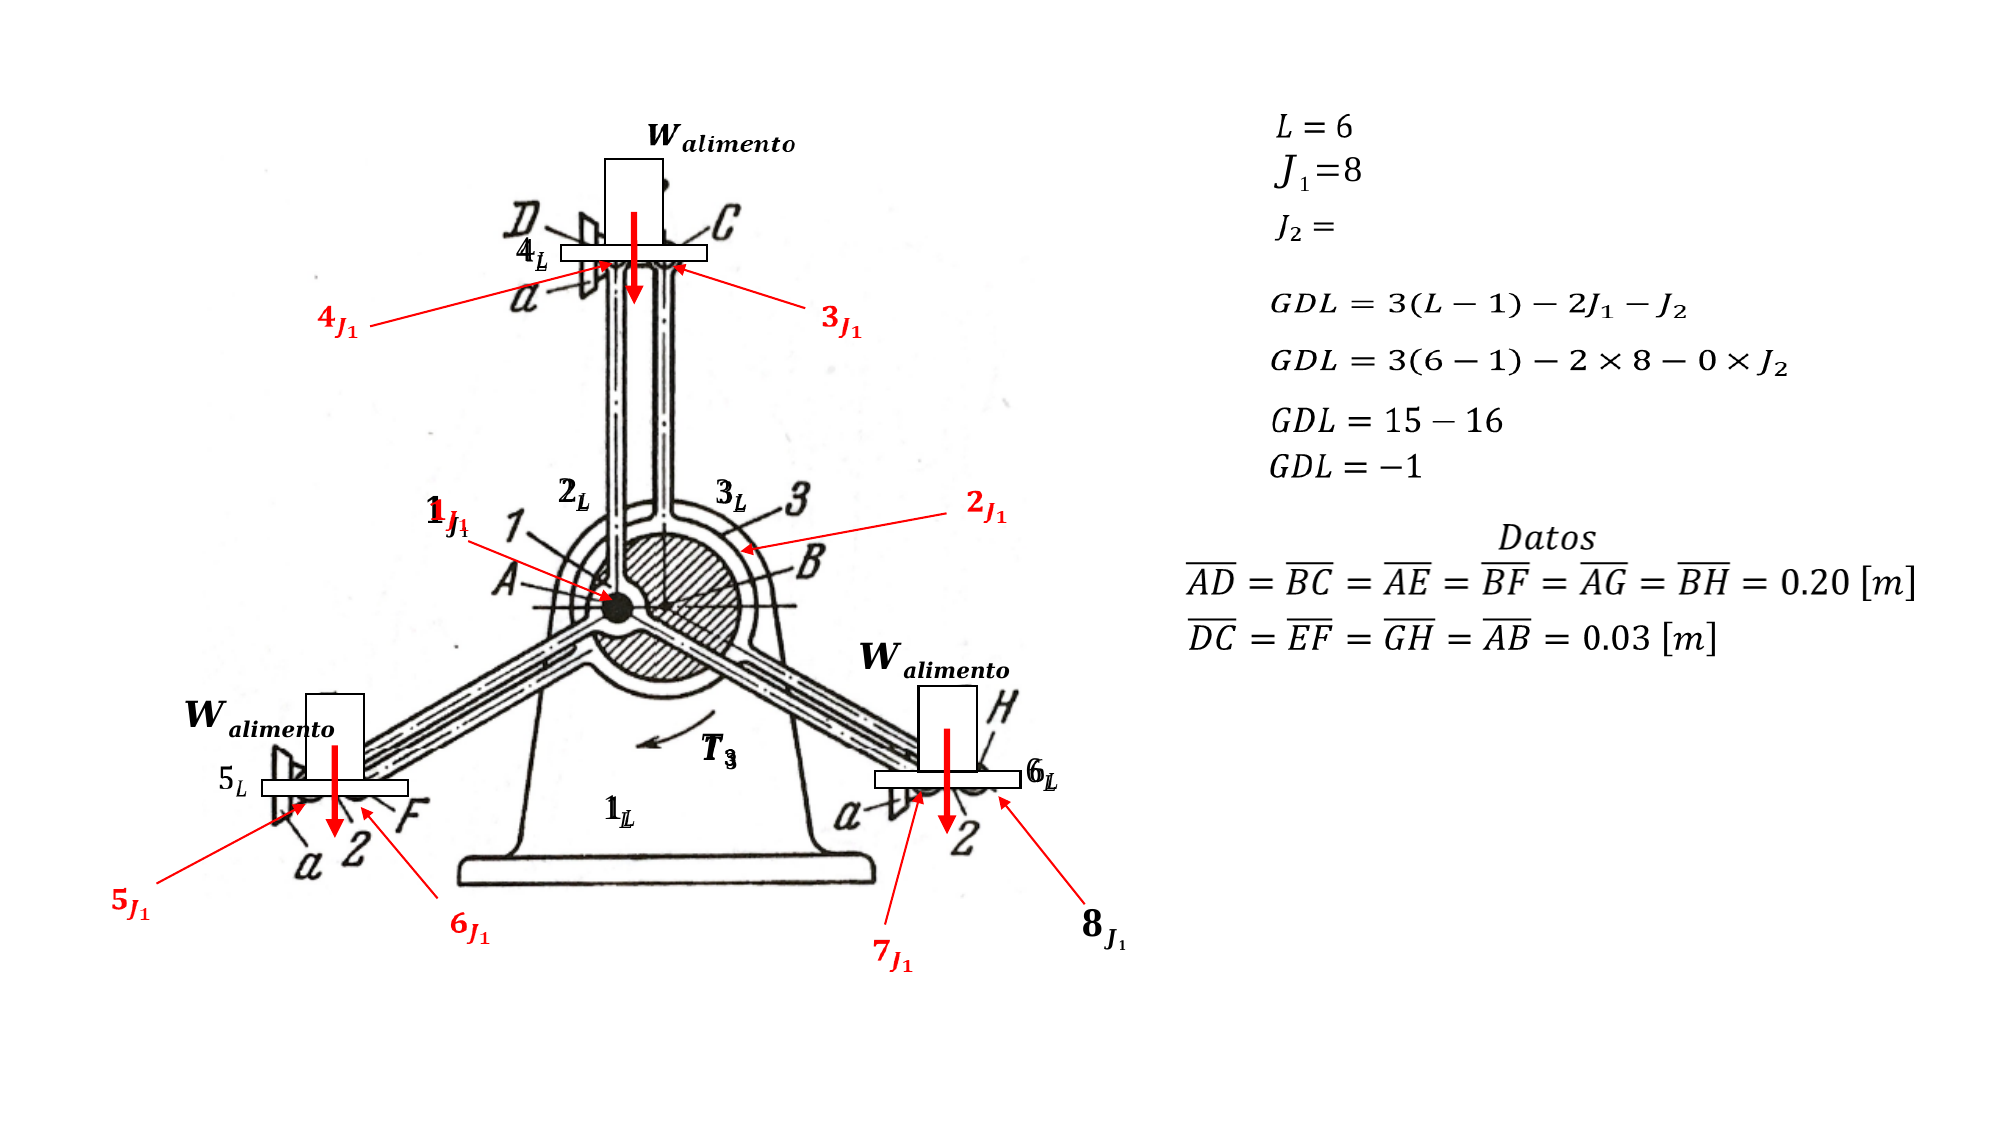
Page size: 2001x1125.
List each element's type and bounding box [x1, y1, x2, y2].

text_box [1255, 398, 1516, 490]
text_box [437, 904, 497, 954]
text_box [561, 115, 806, 262]
text_box [809, 297, 869, 348]
text_box [954, 482, 1014, 533]
text_box [416, 491, 476, 542]
picture [202, 148, 1039, 899]
text_box [305, 297, 365, 348]
chart [1073, 904, 1134, 954]
text_box [97, 880, 157, 930]
text_box [507, 230, 555, 276]
text_box [1166, 513, 1928, 662]
text_box [693, 728, 744, 774]
text_box [261, 693, 408, 797]
text_box [860, 932, 920, 982]
text_box [874, 685, 1065, 797]
text_box [707, 472, 754, 518]
text_box [1263, 207, 1342, 253]
text_box [594, 787, 642, 834]
text_box [549, 471, 597, 517]
chart [174, 696, 346, 742]
chart [849, 638, 1021, 684]
text_box [1263, 104, 1364, 150]
text_box [1255, 342, 1797, 388]
text_box [1255, 285, 1696, 331]
chart [1263, 150, 1372, 196]
text_box [206, 758, 254, 805]
